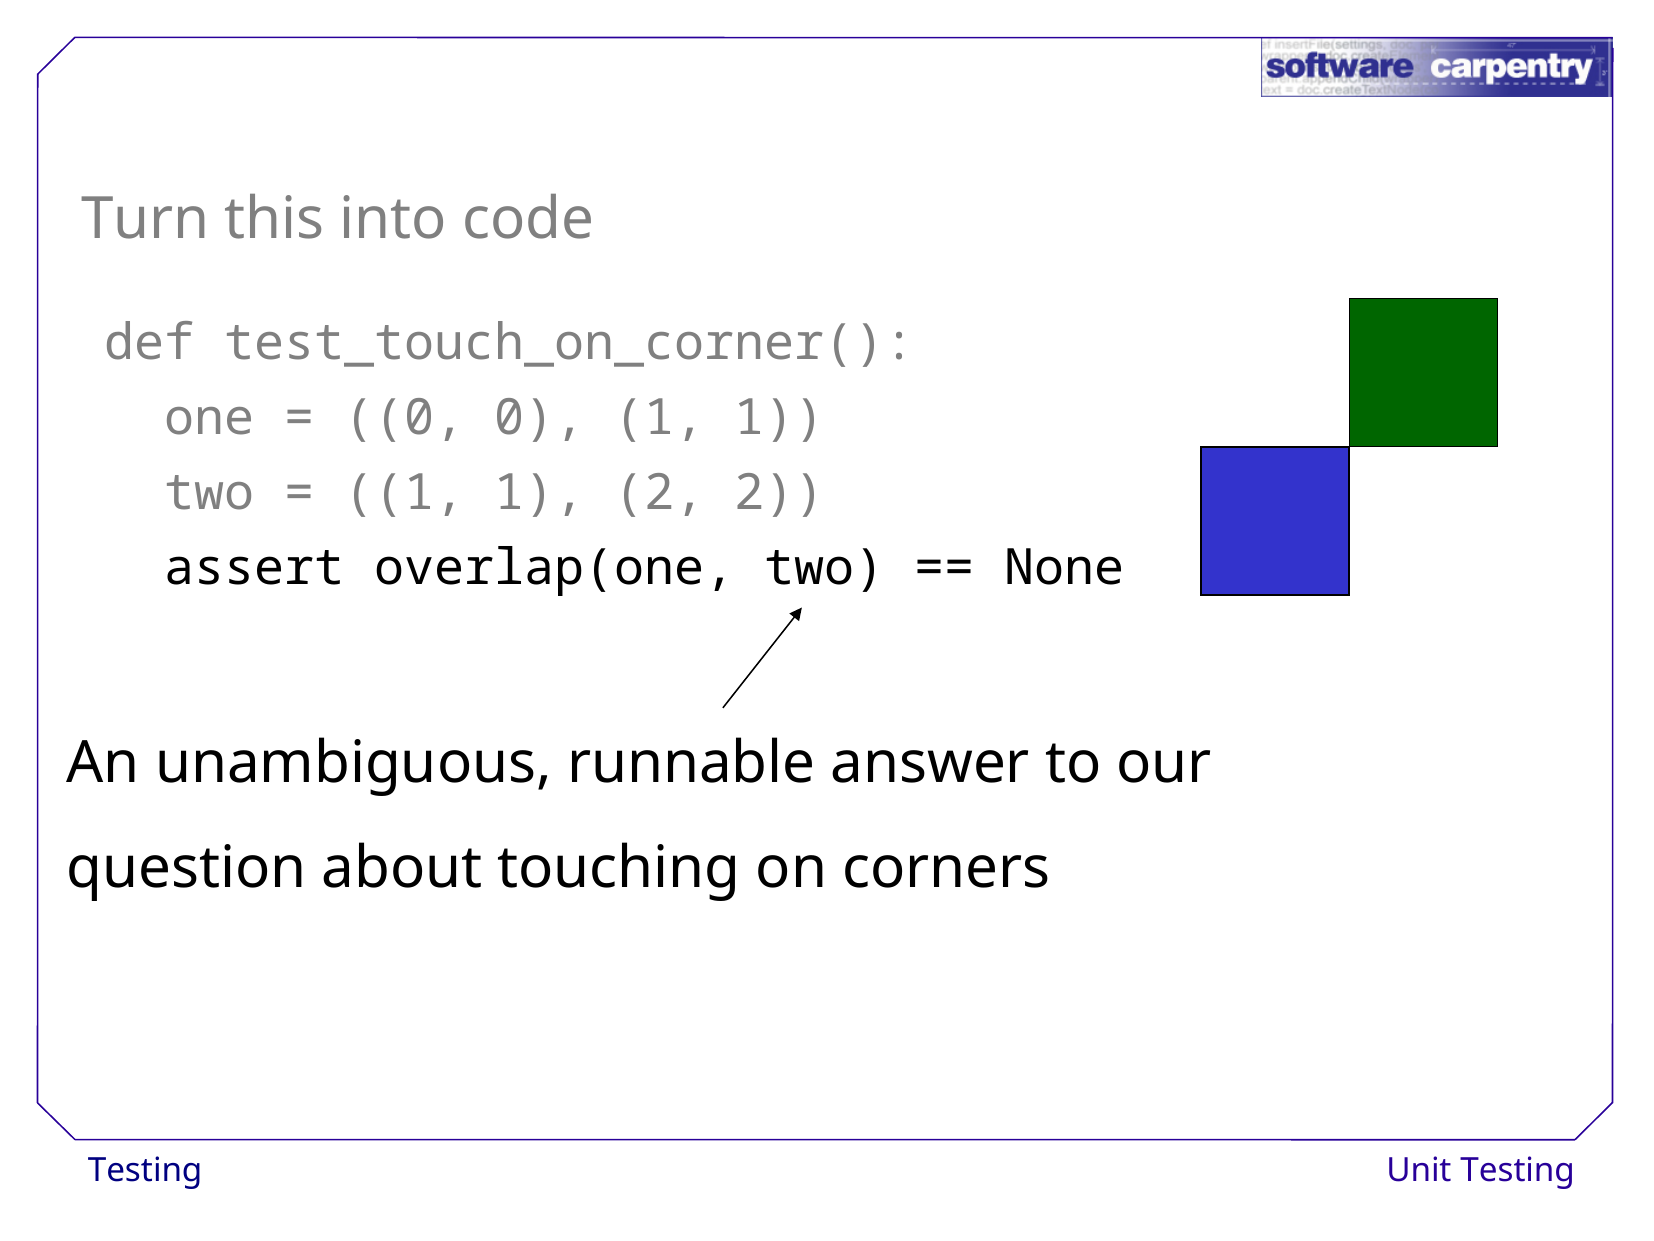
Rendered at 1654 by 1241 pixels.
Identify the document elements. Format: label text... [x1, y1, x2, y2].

text_box [1201, 298, 1498, 595]
text_box An unambiguous, runnable answer to our question about touching on corners [52, 681, 1377, 908]
text_box Turn this into code [66, 138, 760, 259]
text_box def test_touch_on_corner(): one = ((0, 0), (1, 1)) two = ((1, 1), (2, 2)) assert overlap(one, two) == None [89, 287, 1512, 608]
picture [1261, 39, 1613, 97]
